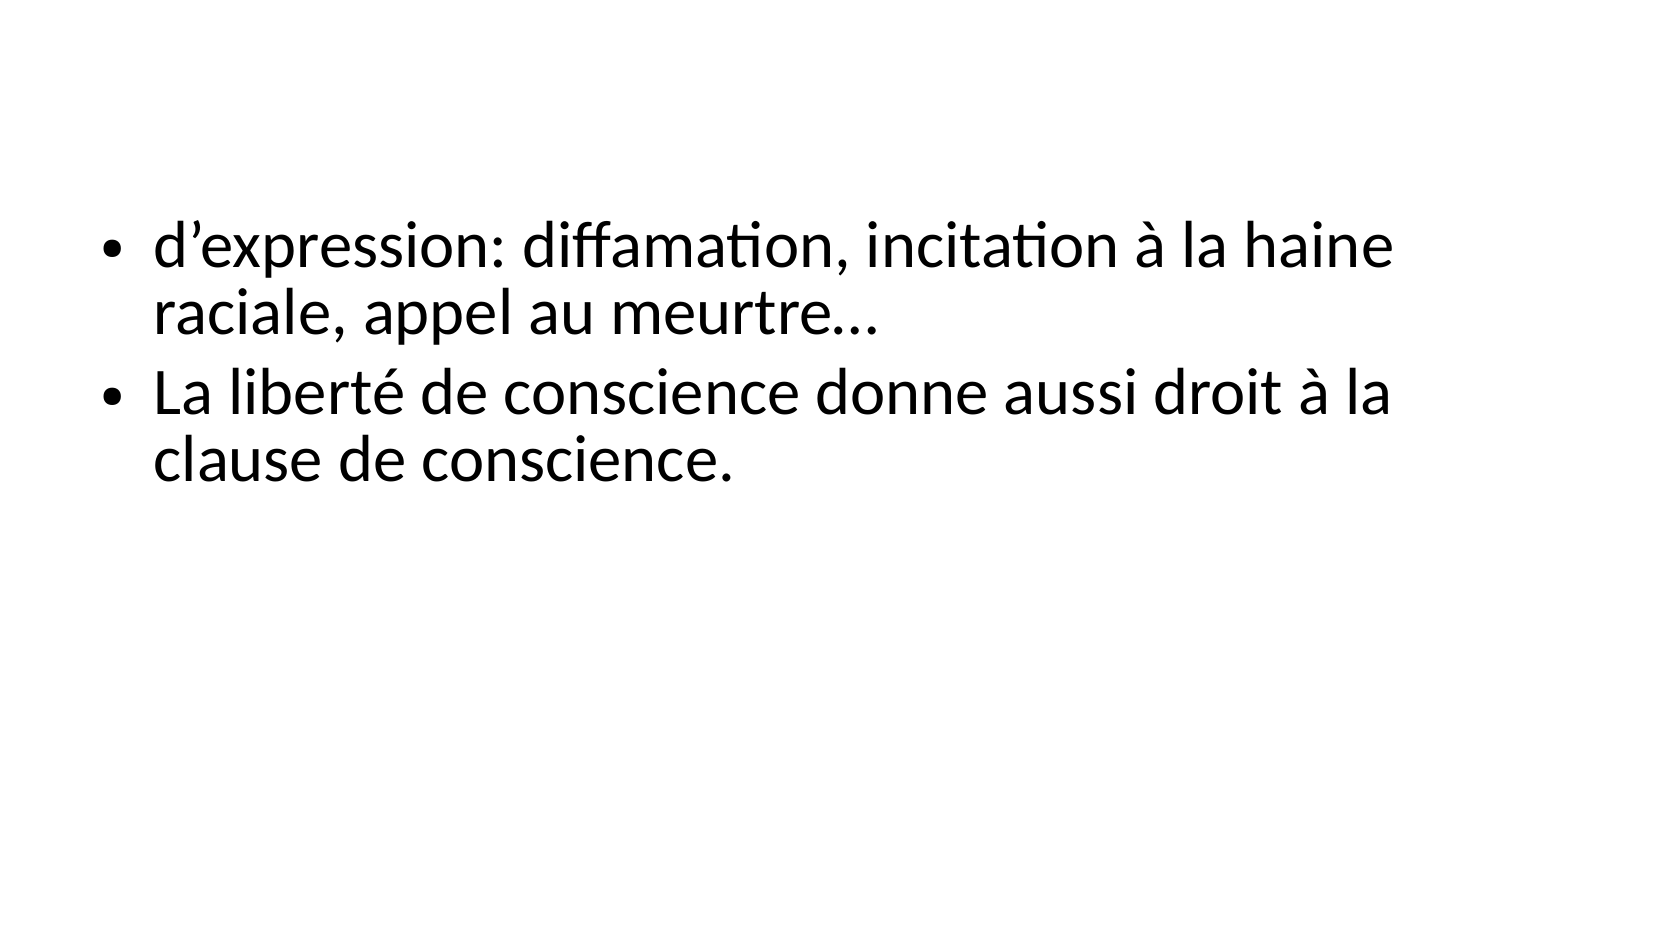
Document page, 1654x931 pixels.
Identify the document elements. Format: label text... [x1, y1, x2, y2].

list d’expression: diffamation, incitation à la haine raciale, appel au meurtre… La liberté de conscience donne aussi droit à la clause de conscience. [82, 217, 1571, 757]
